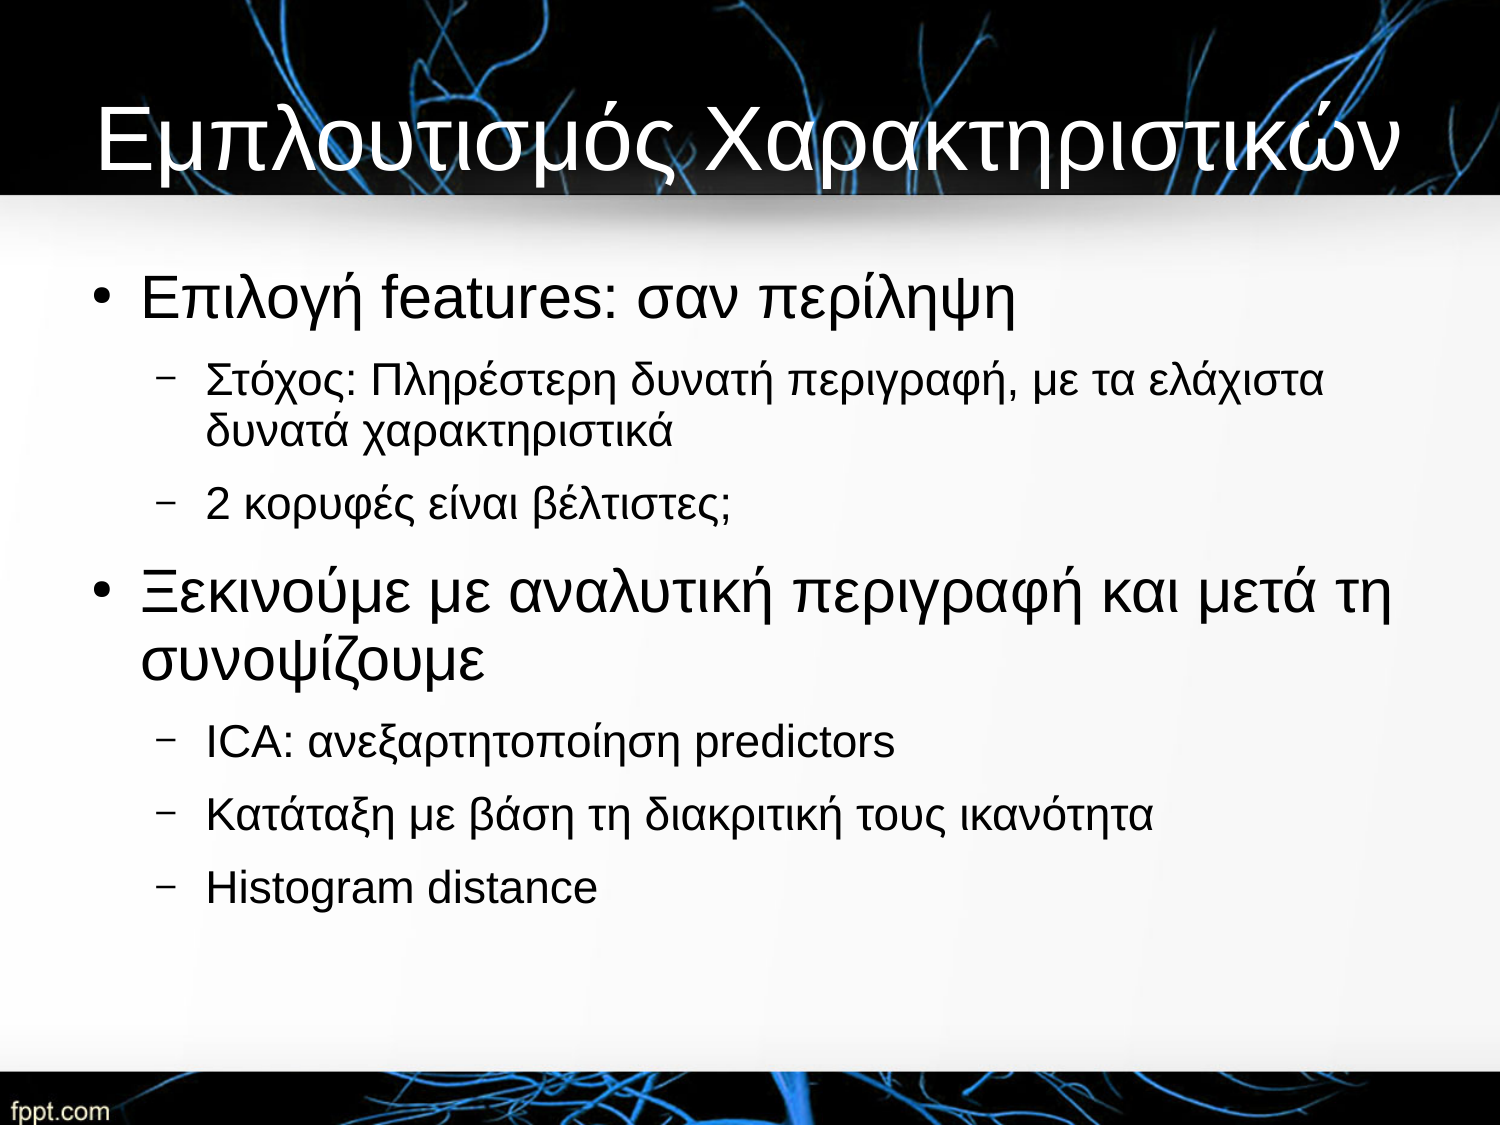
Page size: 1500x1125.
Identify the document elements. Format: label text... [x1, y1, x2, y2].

picture [0, 0, 1500, 1125]
list Επιλογή features: σαν περίληψη Στόχος: Πληρέστερη δυνατή περιγραφή, με τα ελάχιστα δυνατά χαρακτηριστικά 2 κορυφές είναι βέλτιστες; Ξεκινούμε με αναλυτική περιγραφή και μετά τη συνοψίζουμε ICA: ανεξαρτητοποίηση predictors Κατάταξη με βάση τη διακριτική τους ικανότητα Histogram distance [75, 263, 1425, 916]
title Εμπλουτισμός Χαρακτηριστικών [75, 45, 1425, 233]
